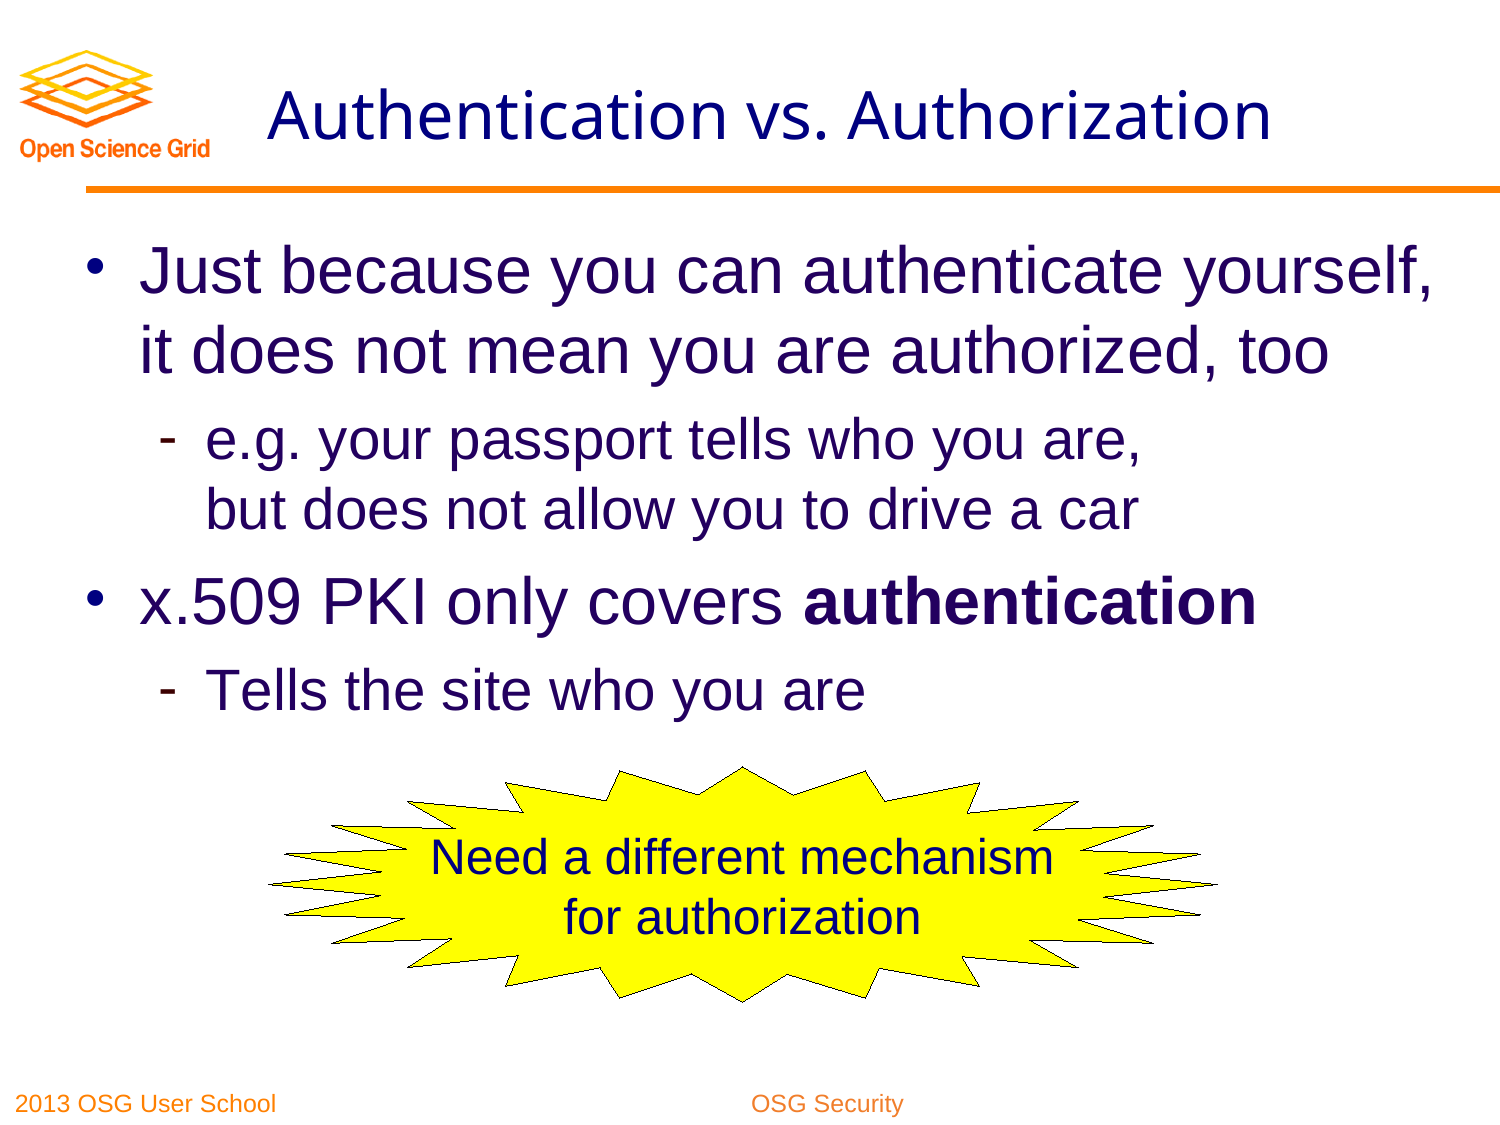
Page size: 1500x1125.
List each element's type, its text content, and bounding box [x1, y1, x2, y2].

picture [0, 27, 201, 179]
title Authentication vs. Authorization [201, 18, 1342, 207]
text_box Need a different mechanism for authorization [268, 766, 1218, 1003]
list Just because you can authenticate yourself, it does not mean you are authorized, too e.g. your passport tells who you are, but does not allow you to drive a car x.509 PKI only covers authentication Tells the site who you are [68, 218, 1474, 962]
